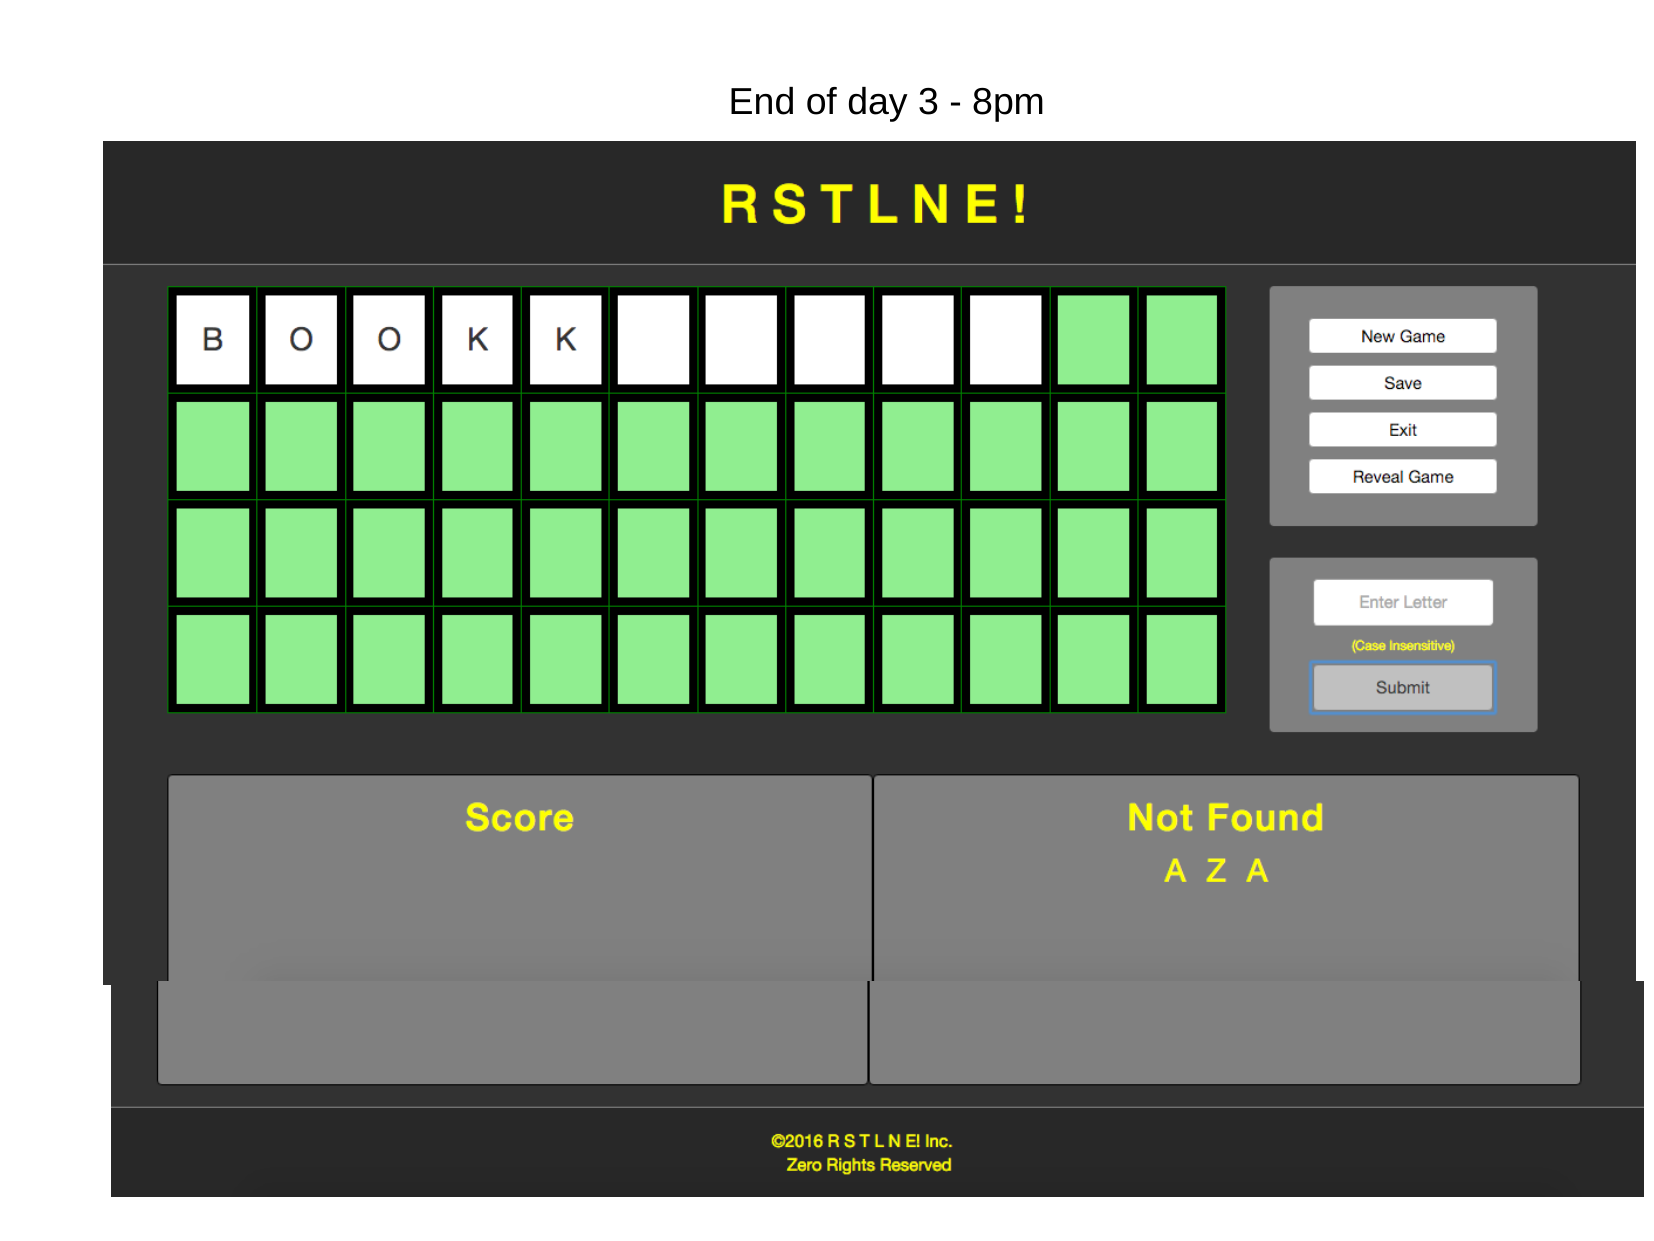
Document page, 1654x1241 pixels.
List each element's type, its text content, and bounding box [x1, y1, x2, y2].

text_box End of day 3 - 8pm [714, 72, 1061, 130]
picture [103, 141, 1644, 1197]
